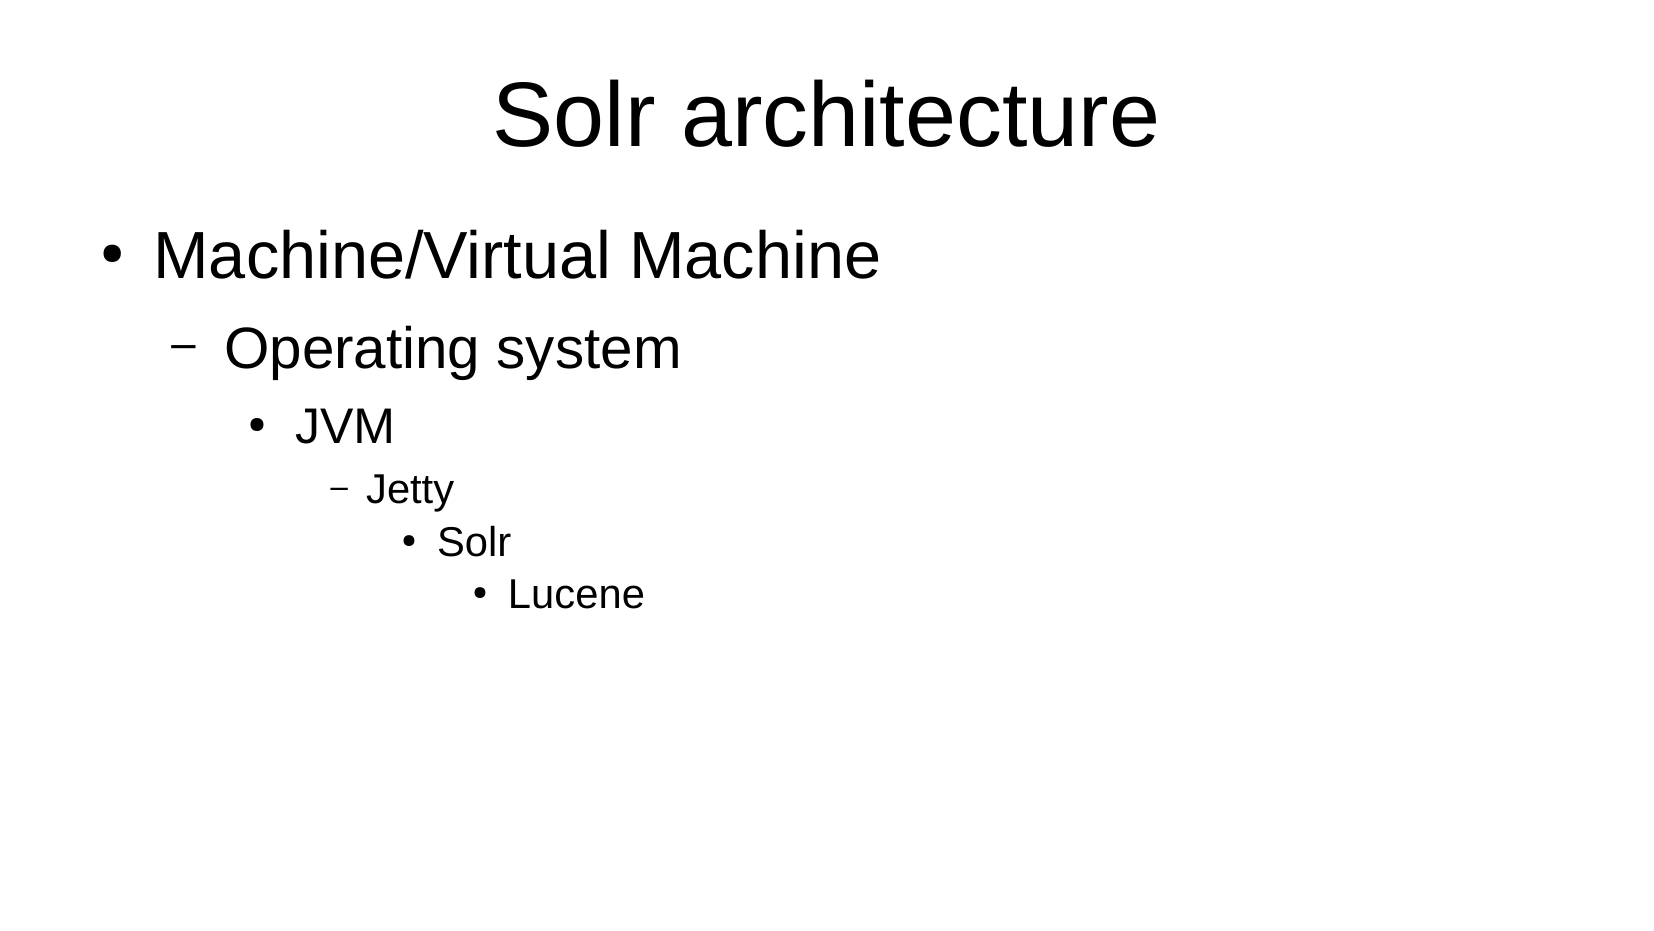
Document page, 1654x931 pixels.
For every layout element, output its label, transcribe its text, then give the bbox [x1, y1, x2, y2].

title Solr architecture [82, 37, 1571, 193]
list Machine/Virtual Machine Operating system JVM Jetty Solr Lucene [82, 217, 1571, 758]
